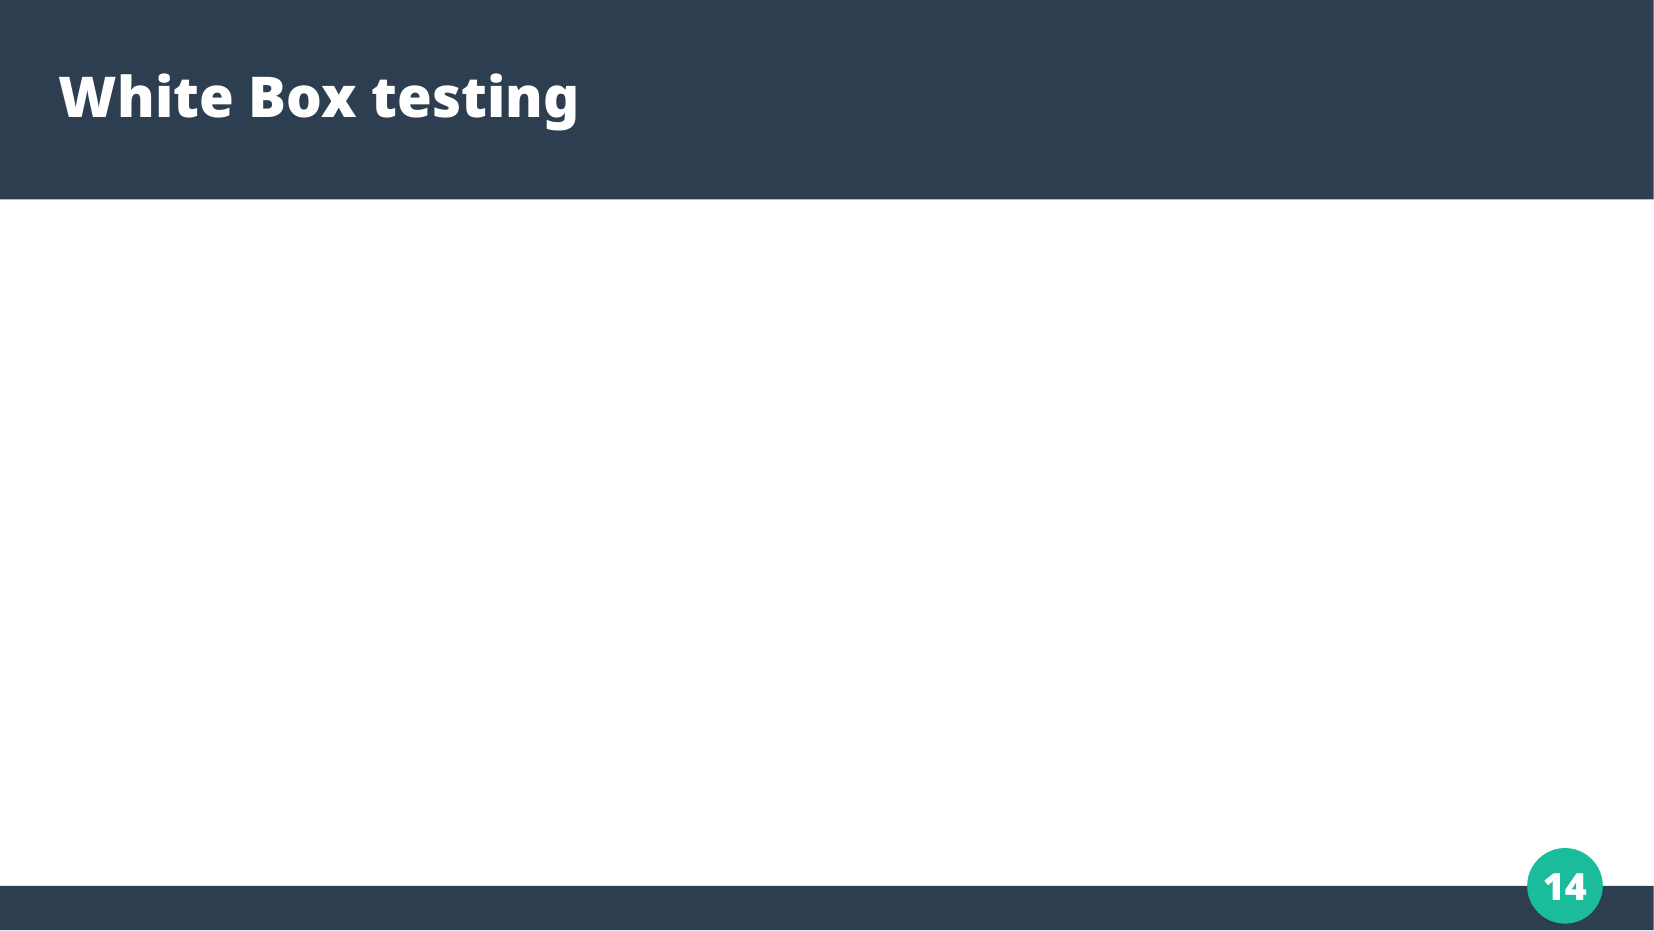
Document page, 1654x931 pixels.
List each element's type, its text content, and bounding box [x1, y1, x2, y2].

title White Box testing [59, 37, 1595, 156]
